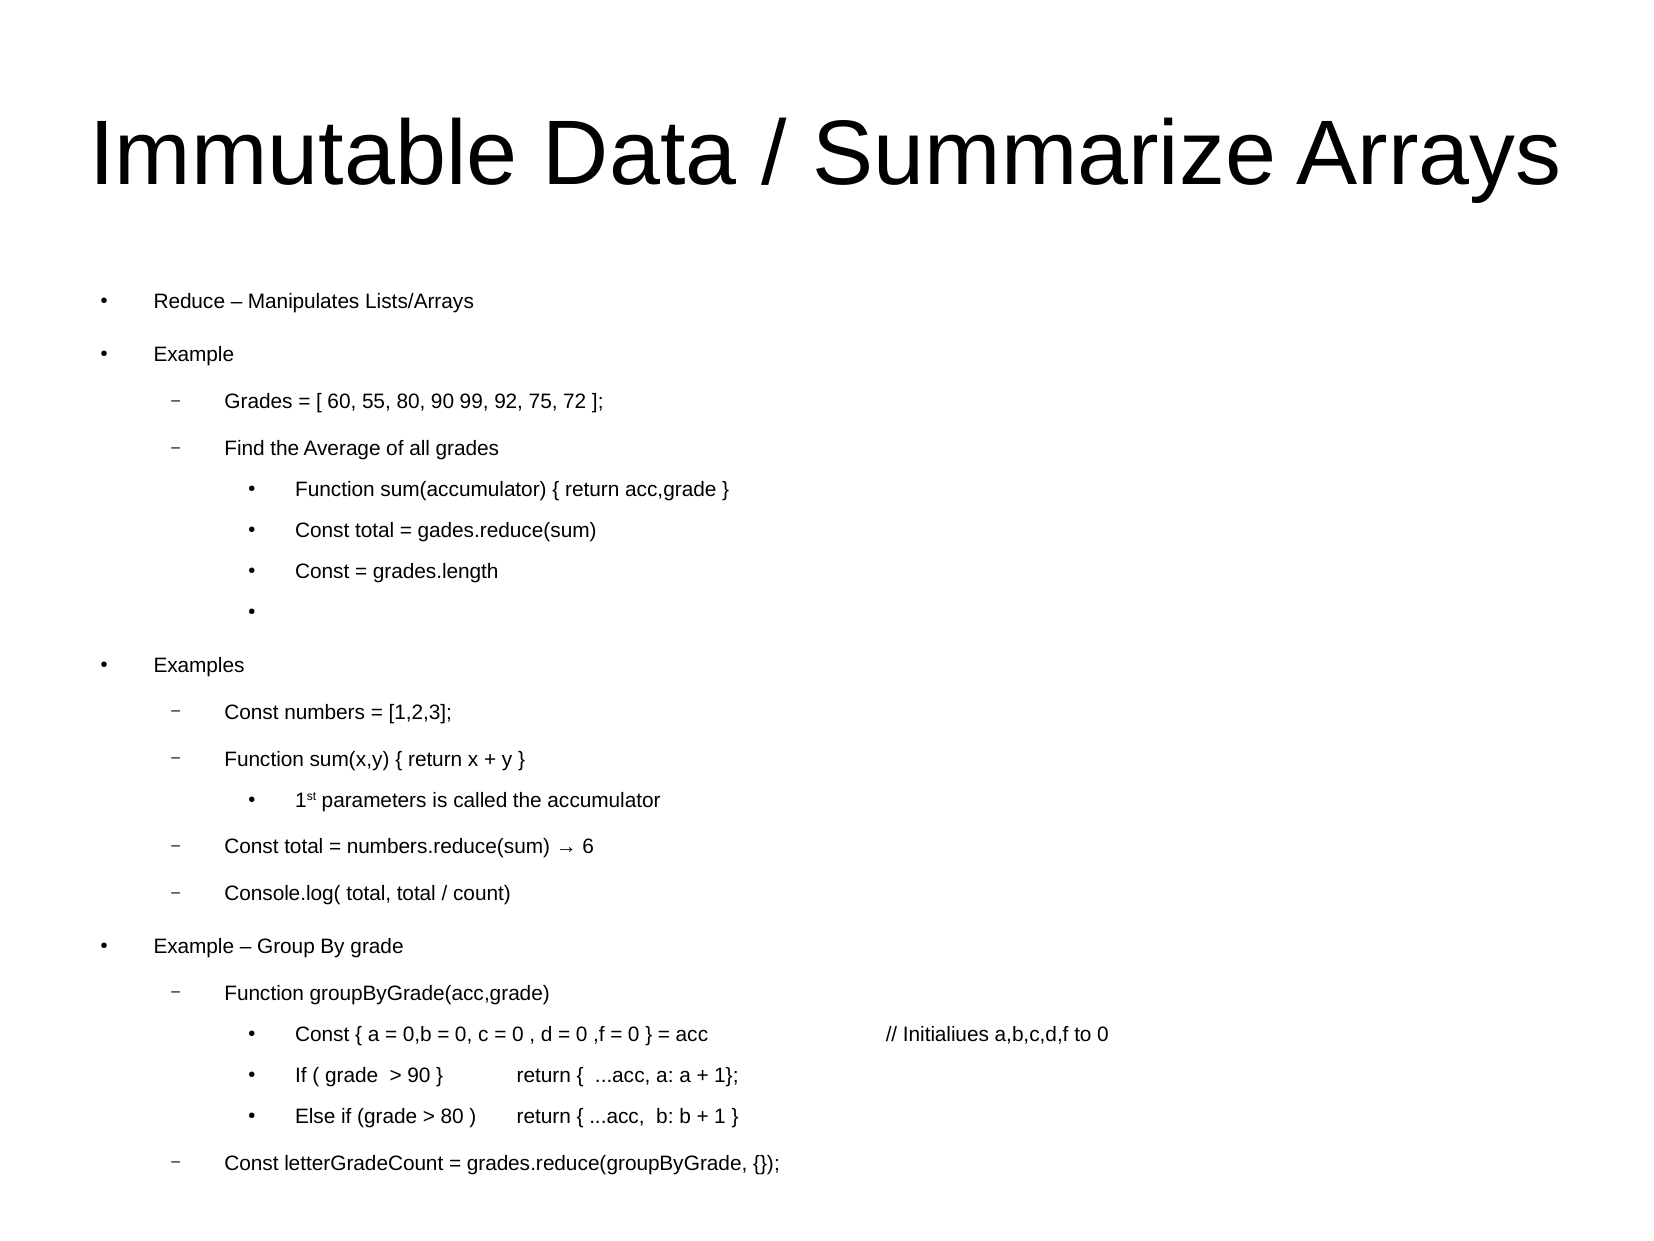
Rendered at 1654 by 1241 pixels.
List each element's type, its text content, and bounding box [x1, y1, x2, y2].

title Immutable Data / Summarize Arrays [82, 49, 1571, 257]
list Reduce – Manipulates Lists/Arrays Example Grades = [ 60, 55, 80, 90 99, 92, 75, 72 ]; Find the Average of all grades Function sum(accumulator) { return acc,grade } Const total = gades.reduce(sum) Const = grades.length Examples Const numbers = [1,2,3]; Function sum(x,y) { return x + y } 1st parameters is called the accumulator Const total = numbers.reduce(sum) → 6 Console.log( total, total / count) Example – Group By grade Function groupByGrade(acc,grade) Const { a = 0,b = 0, c = 0 , d = 0 ,f = 0 } = acc // Initialiues a,b,c,d,f to 0 If ( grade > 90 } return { ...acc, a: a + 1}; Else if (grade > 80 ) return { ...acc, b: b + 1 } Const letterGradeCount = grades.reduce(groupByGrade, {}); [82, 290, 1571, 1229]
